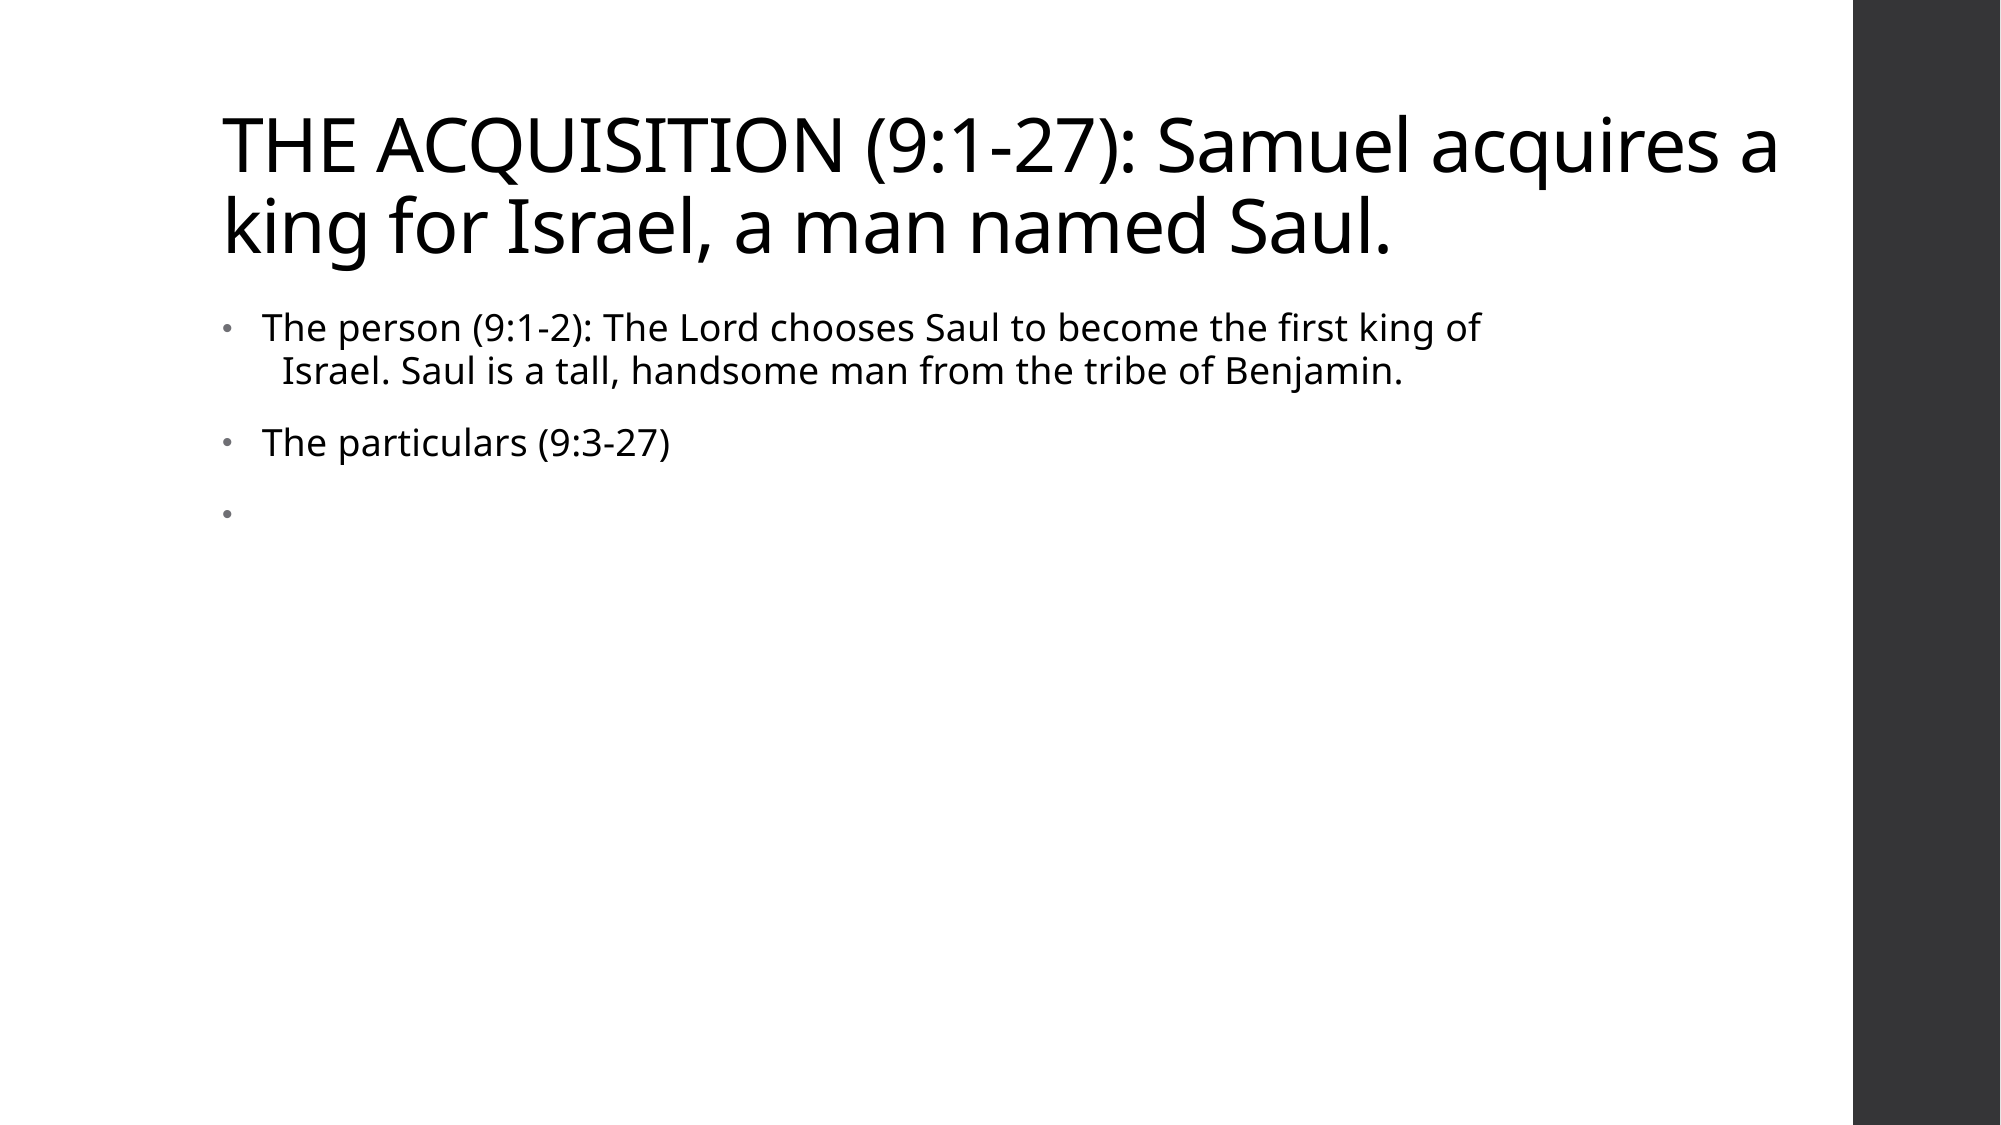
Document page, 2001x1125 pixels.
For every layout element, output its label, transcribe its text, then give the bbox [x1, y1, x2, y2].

title THE ACQUISITION (9:1-27): Samuel acquires a king for Israel, a man named Saul. [206, 60, 1797, 278]
list The person (9:1-2): The Lord chooses Saul to become the first king of Israel. Saul is a tall, handsome man from the tribe of Benjamin. The particulars (9:3-27) [206, 299, 1617, 1014]
